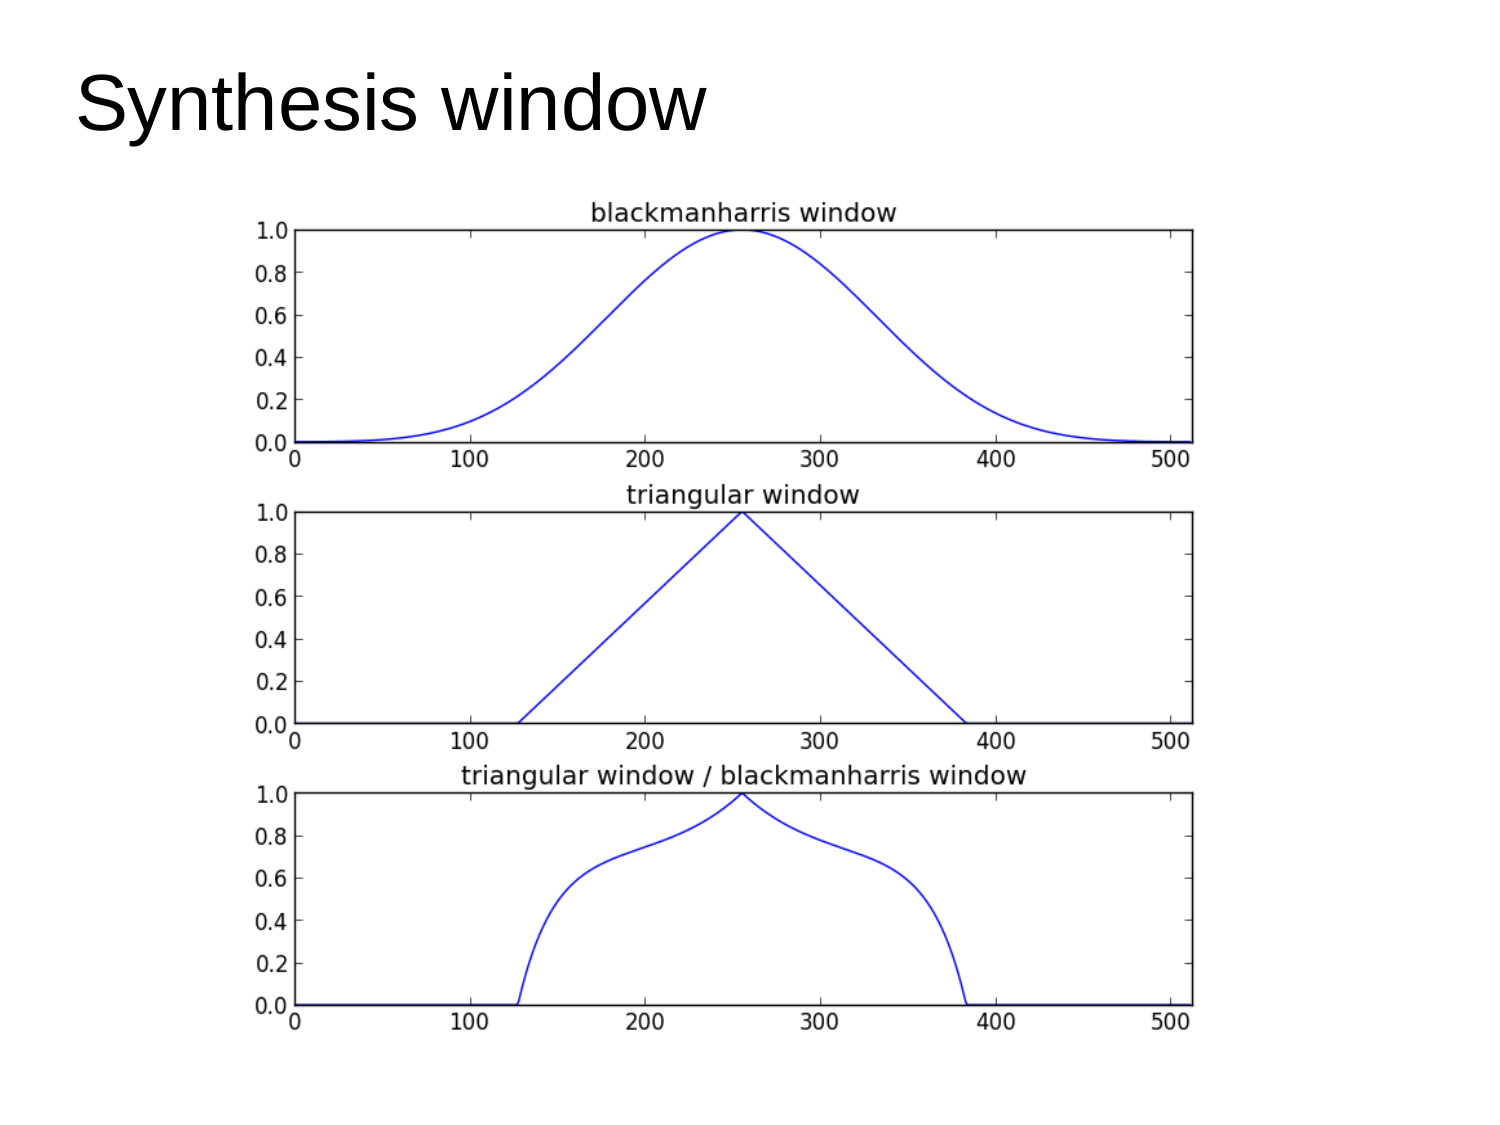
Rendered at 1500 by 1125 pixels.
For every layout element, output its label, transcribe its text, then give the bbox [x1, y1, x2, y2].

picture [150, 134, 1307, 1102]
title Synthesis window [75, 9, 1425, 198]
